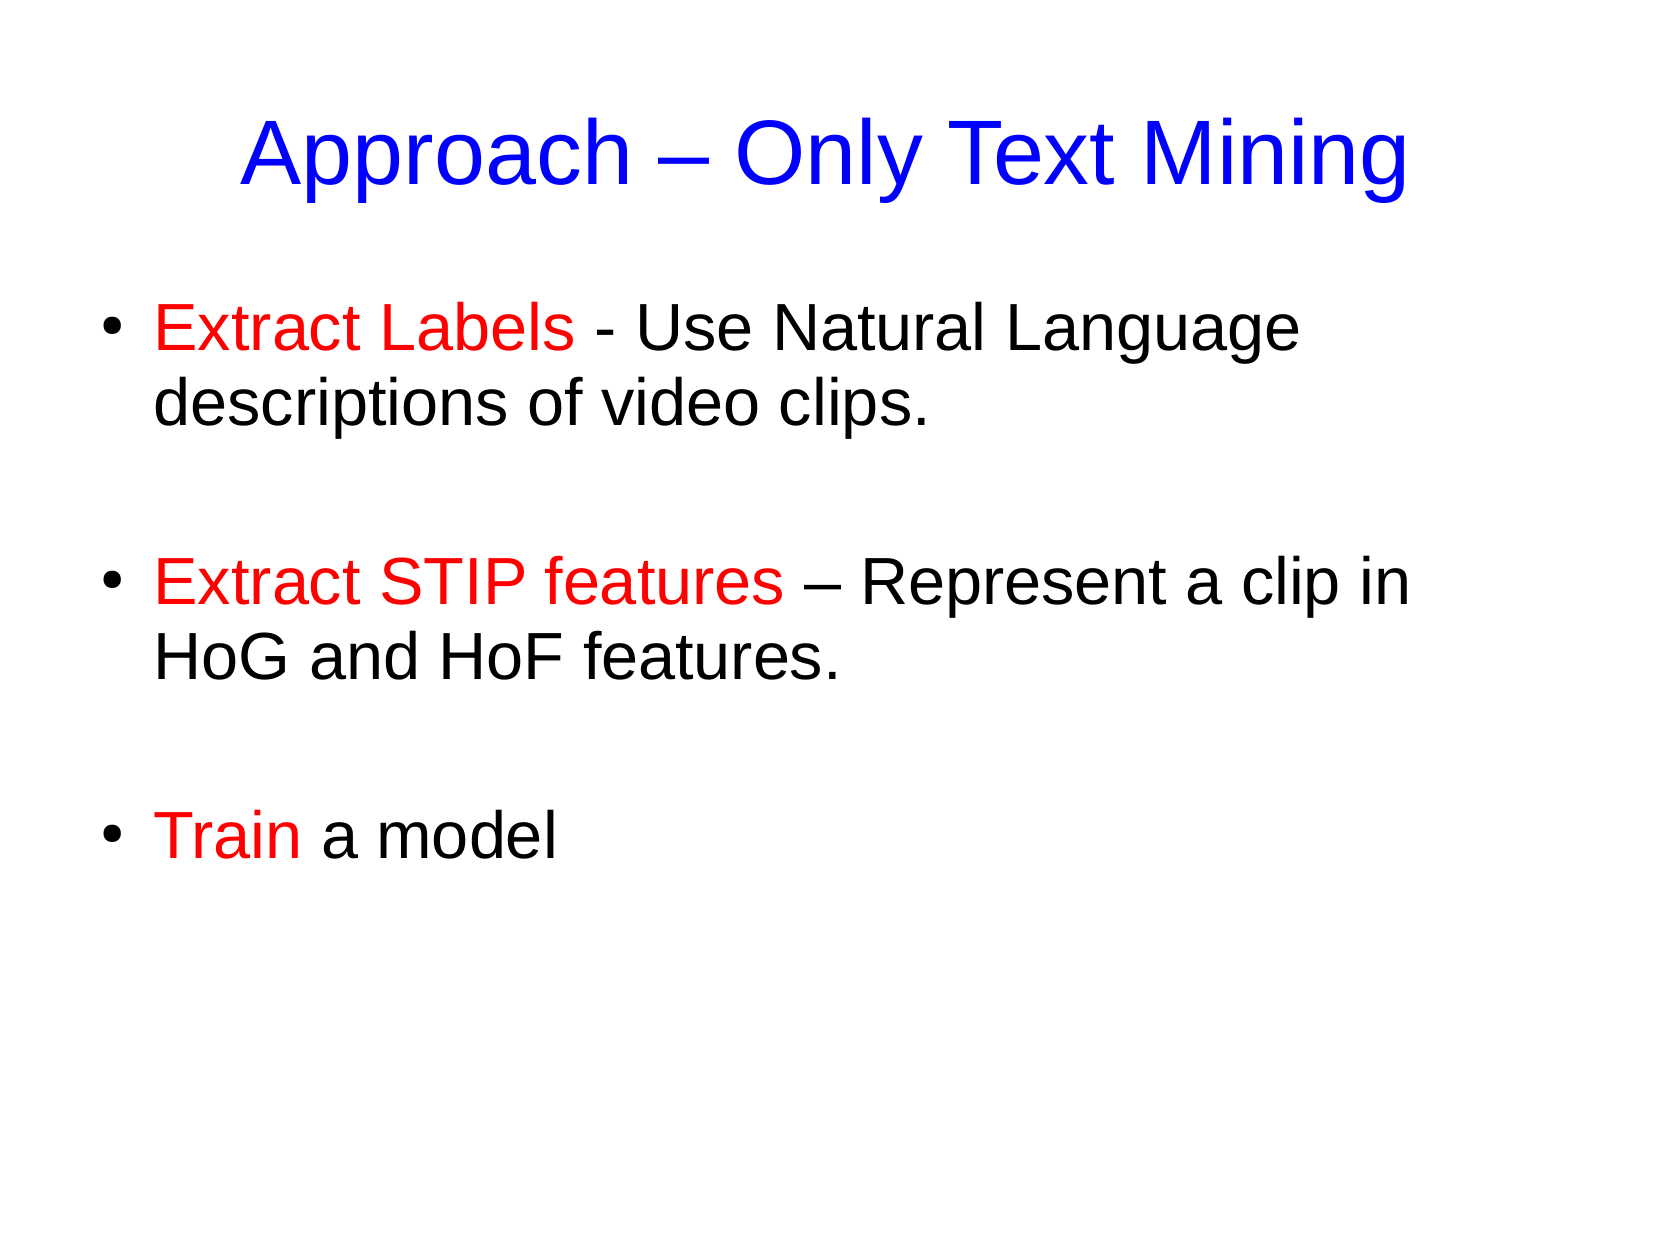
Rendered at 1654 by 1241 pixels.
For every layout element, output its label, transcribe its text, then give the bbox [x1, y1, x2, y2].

title Approach – Only Text Mining [82, 49, 1571, 257]
list Extract Labels - Use Natural Language descriptions of video clips. Extract STIP features – Represent a clip in HoG and HoF features. Train a model [82, 290, 1538, 1010]
